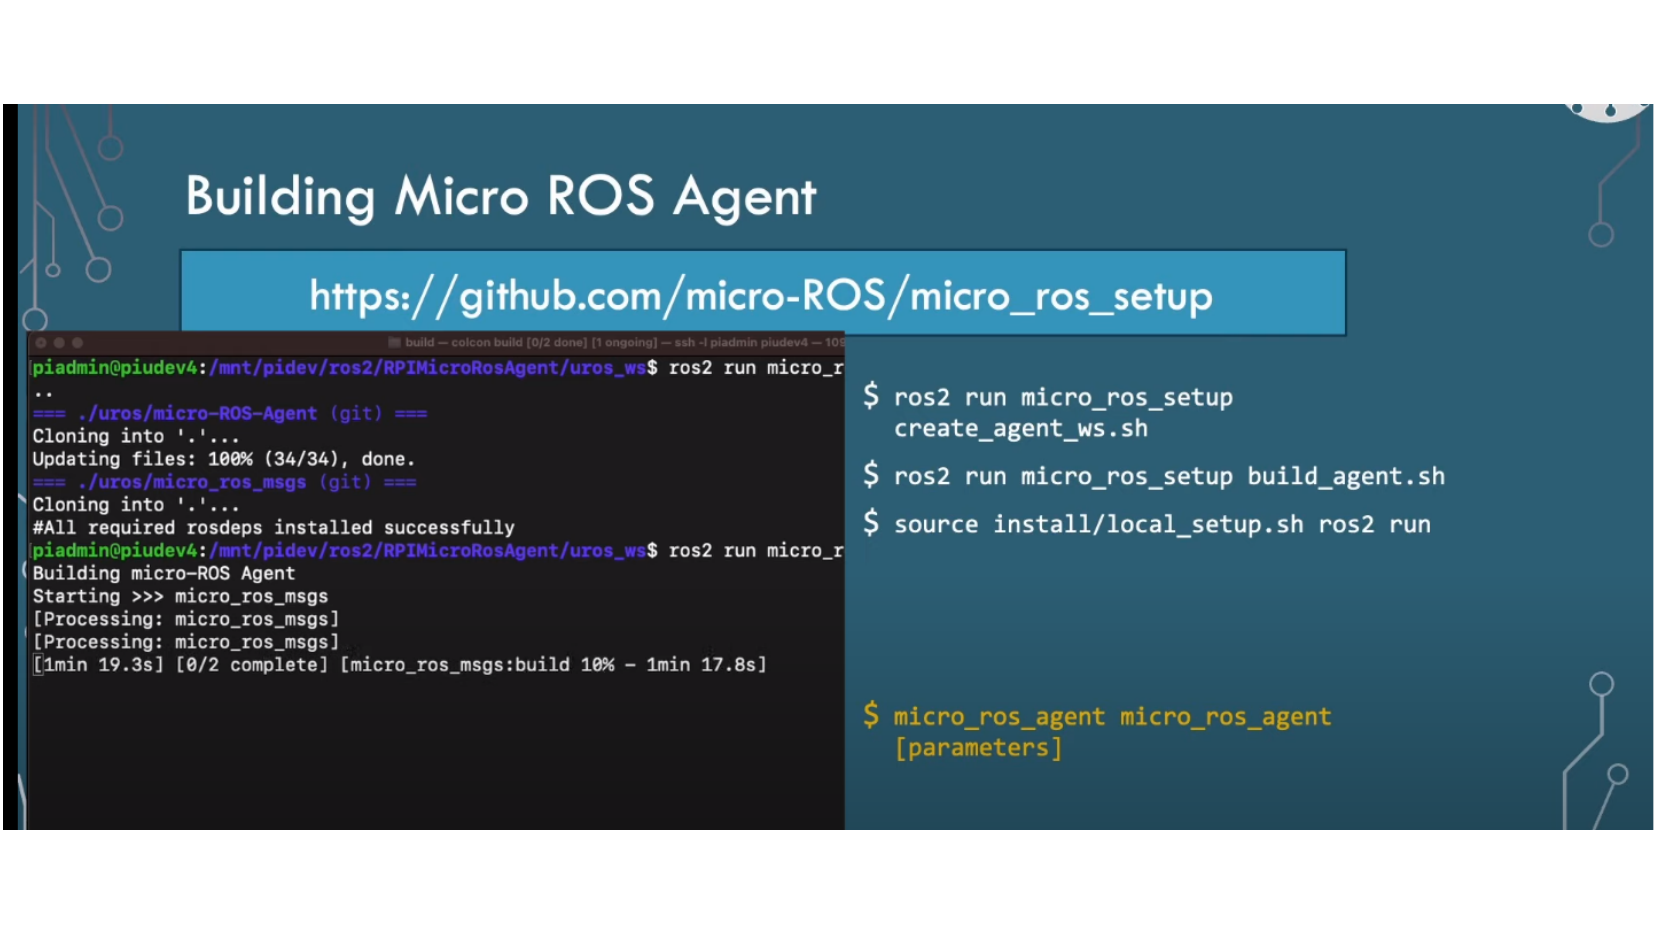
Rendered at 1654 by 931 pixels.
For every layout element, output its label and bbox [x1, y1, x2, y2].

picture [3, 104, 1654, 830]
